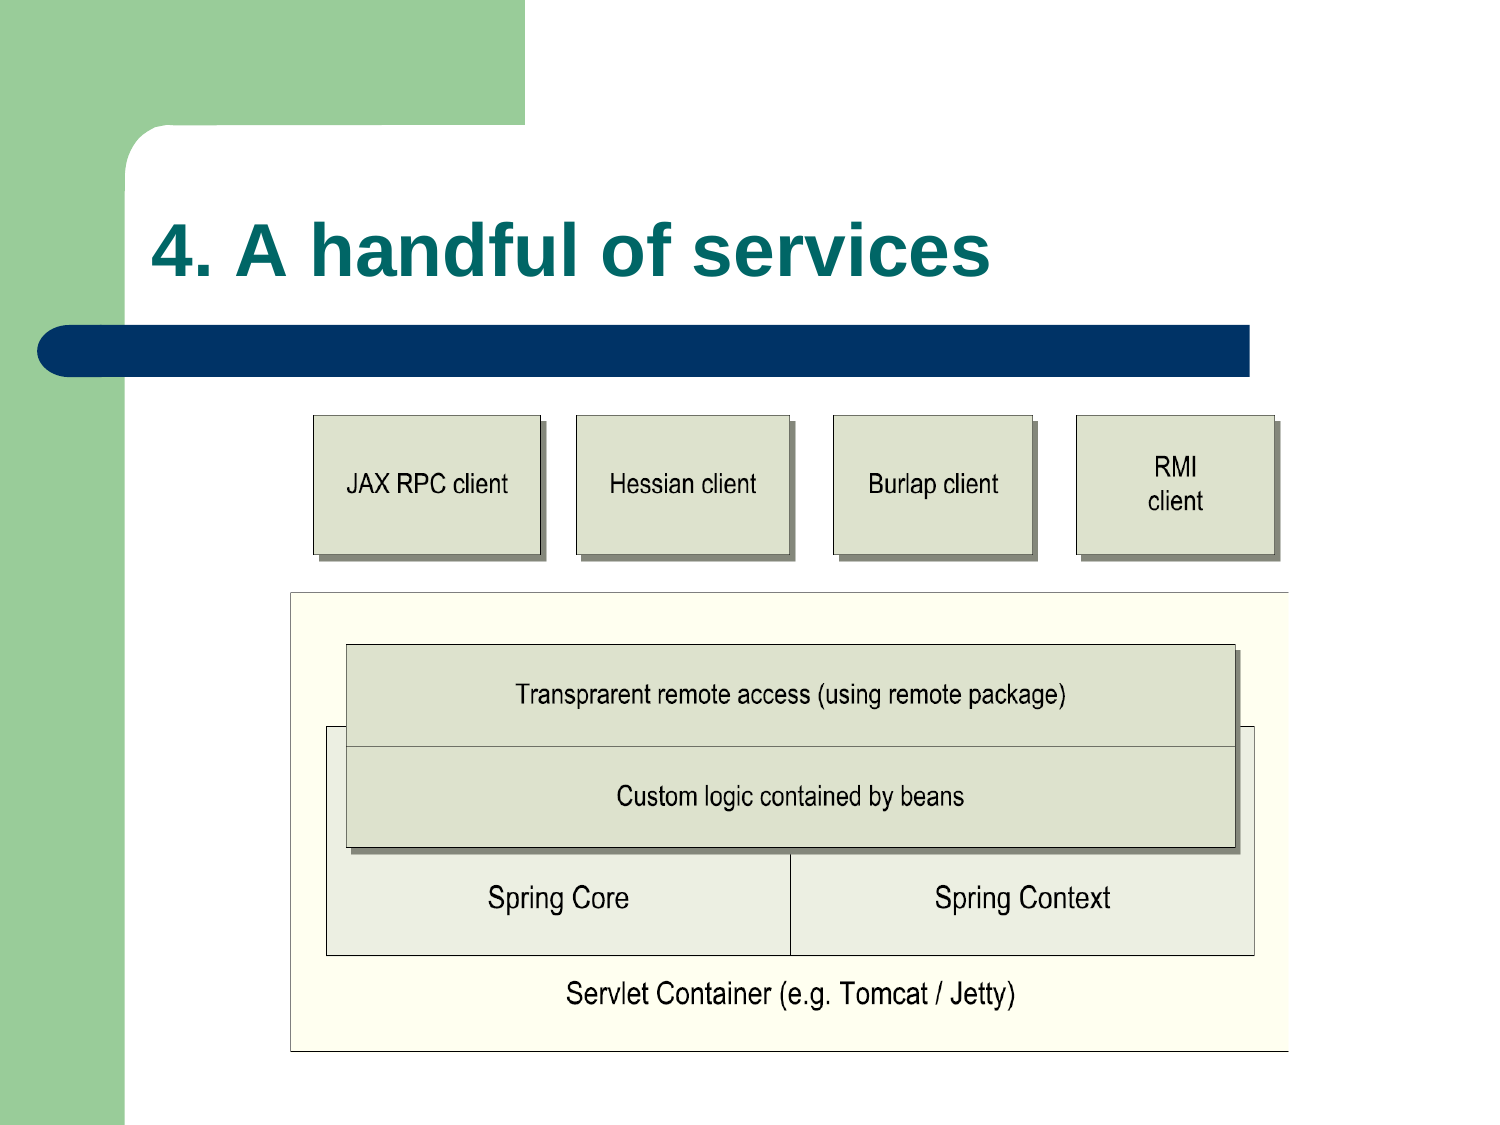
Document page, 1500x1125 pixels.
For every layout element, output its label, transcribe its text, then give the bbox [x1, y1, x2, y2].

picture [265, 385, 1314, 1076]
text_box 4. A handful of services [136, 136, 1414, 301]
